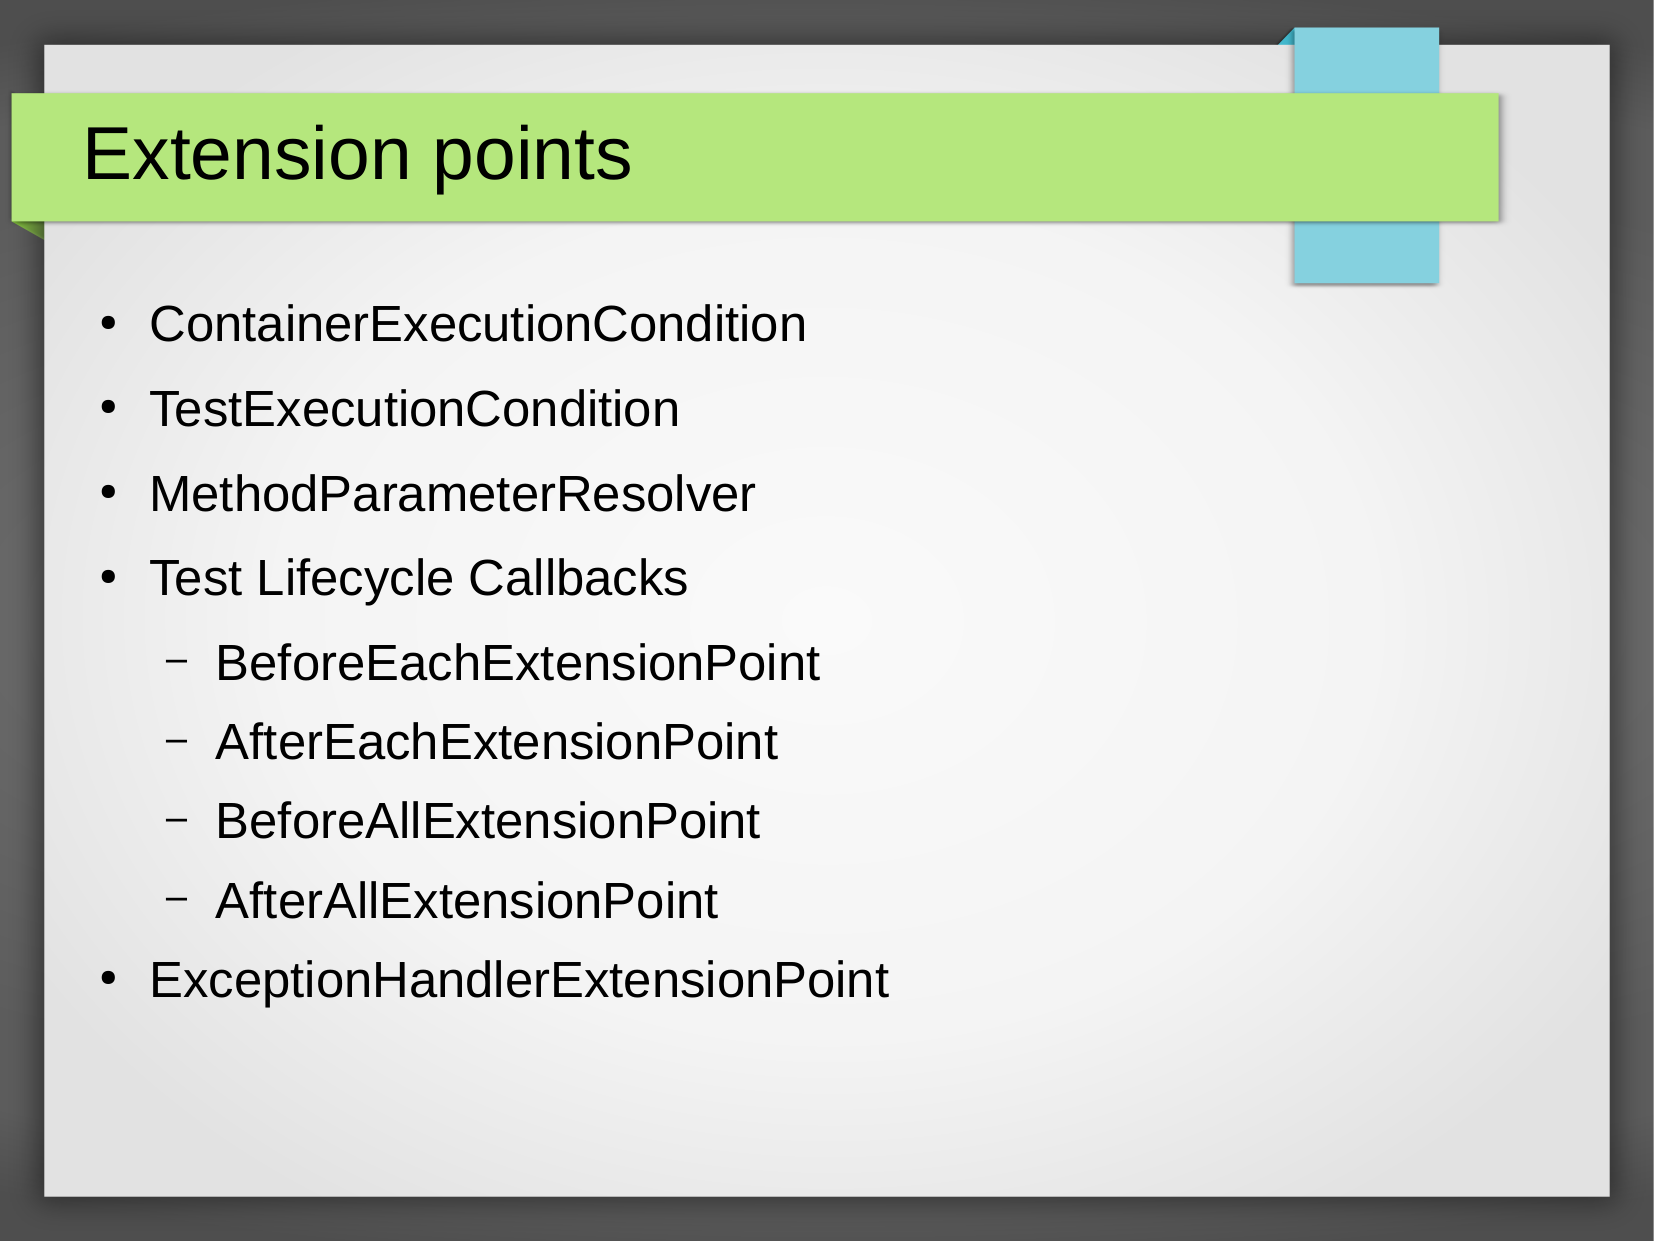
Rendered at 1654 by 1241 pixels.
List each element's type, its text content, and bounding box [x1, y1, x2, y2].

title Extension points [82, 94, 1264, 213]
list ContainerExecutionCondition TestExecutionCondition MethodParameterResolver Test Lifecycle Callbacks BeforeEachExtensionPoint AfterEachExtensionPoint BeforeAllExtensionPoint AfterAllExtensionPoint ExceptionHandlerExtensionPoint [82, 295, 1571, 1015]
picture [0, 0, 1654, 1241]
